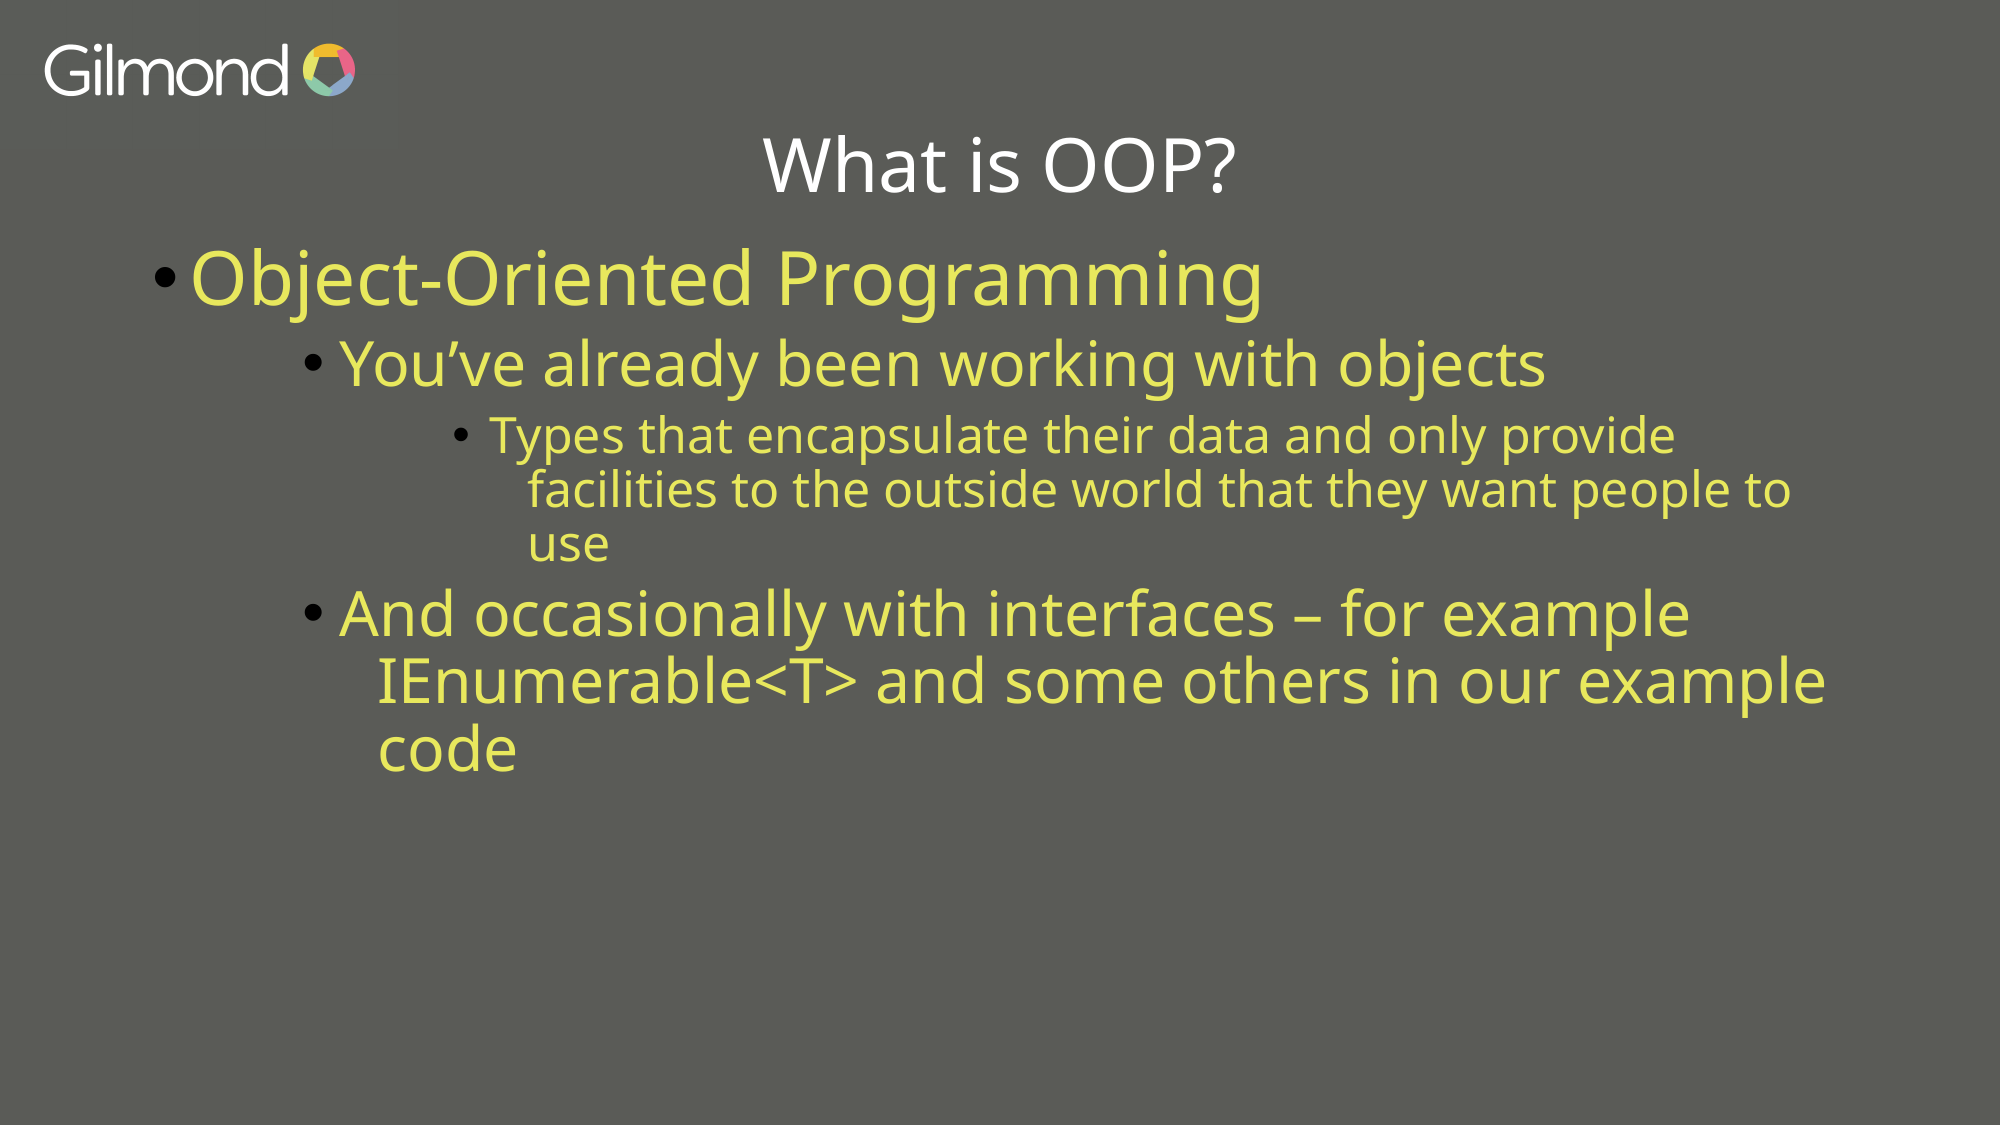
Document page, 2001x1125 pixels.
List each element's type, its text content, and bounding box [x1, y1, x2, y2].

list Object-Oriented Programming You’ve already been working with objects Types that encapsulate their data and only provide facilities to the outside world that they want people to use And occasionally with interfaces – for example IEnumerable<T> and some others in our example code [137, 233, 1863, 1053]
title What is OOP? [137, 59, 1863, 233]
picture [0, 0, 399, 149]
